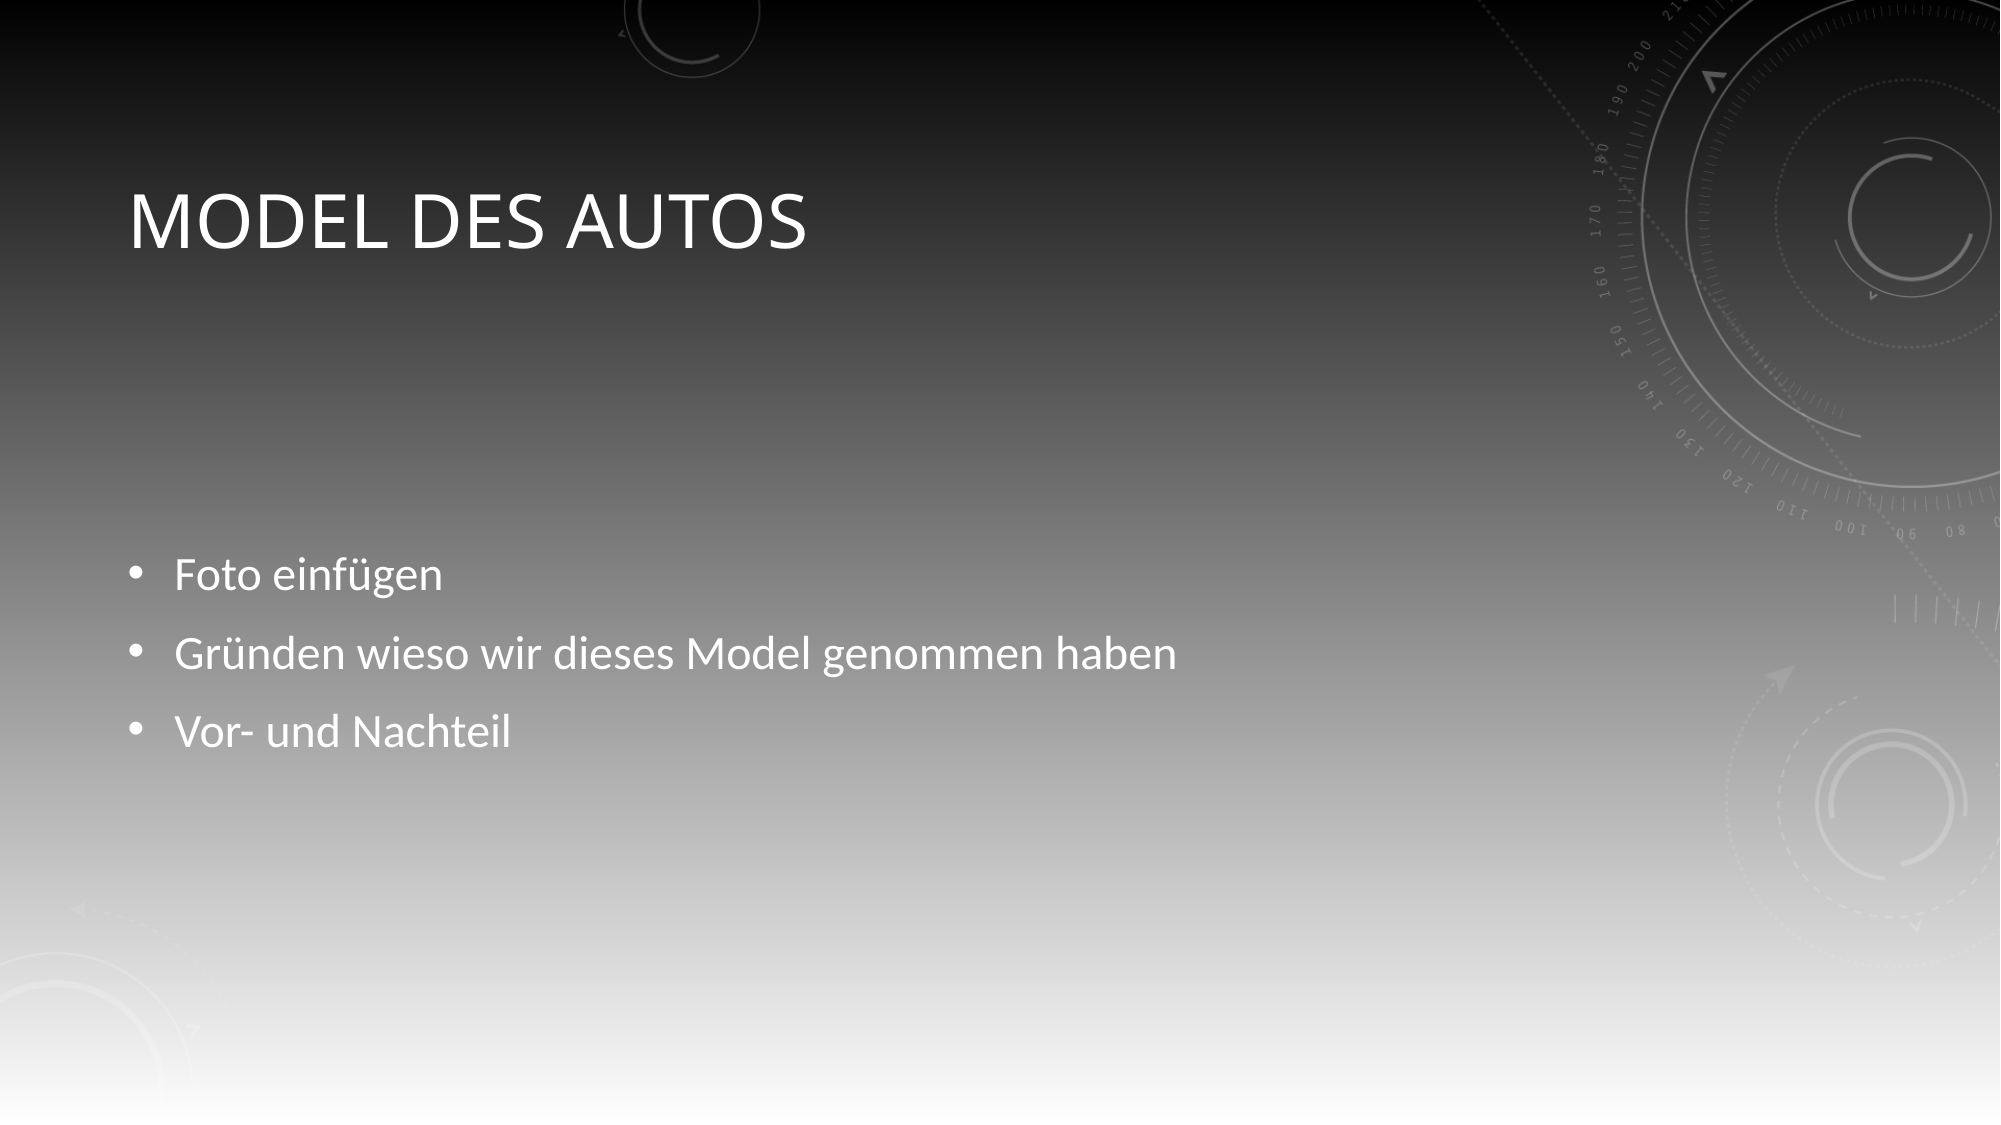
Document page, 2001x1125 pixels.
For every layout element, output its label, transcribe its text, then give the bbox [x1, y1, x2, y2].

picture [0, 0, 2000, 1125]
title Model des Autos [112, 99, 1775, 339]
list Foto einfügen Gründen wieso wir dieses Model genommen haben Vor- und Nachteil [112, 350, 1775, 950]
